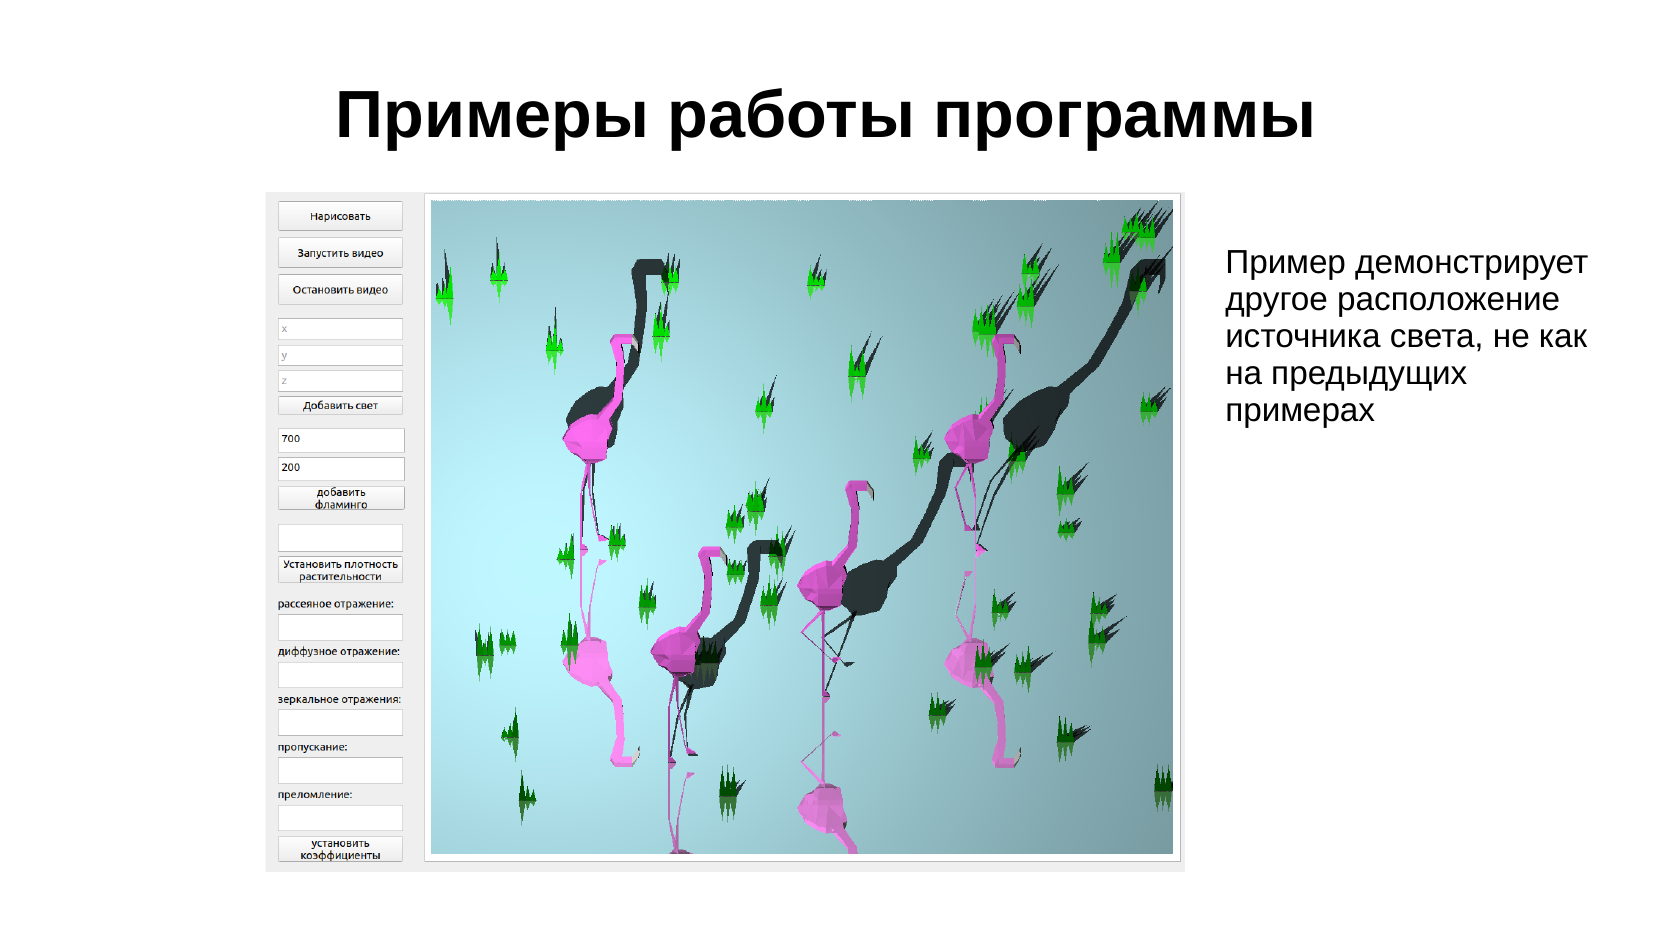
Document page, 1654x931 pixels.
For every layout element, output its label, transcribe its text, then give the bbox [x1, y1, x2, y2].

text_box Пример демонстрирует другое расположение источника света, не как на предыдущих примерах [1210, 236, 1625, 621]
title Примеры работы программы [82, 37, 1571, 193]
picture [265, 192, 1185, 873]
